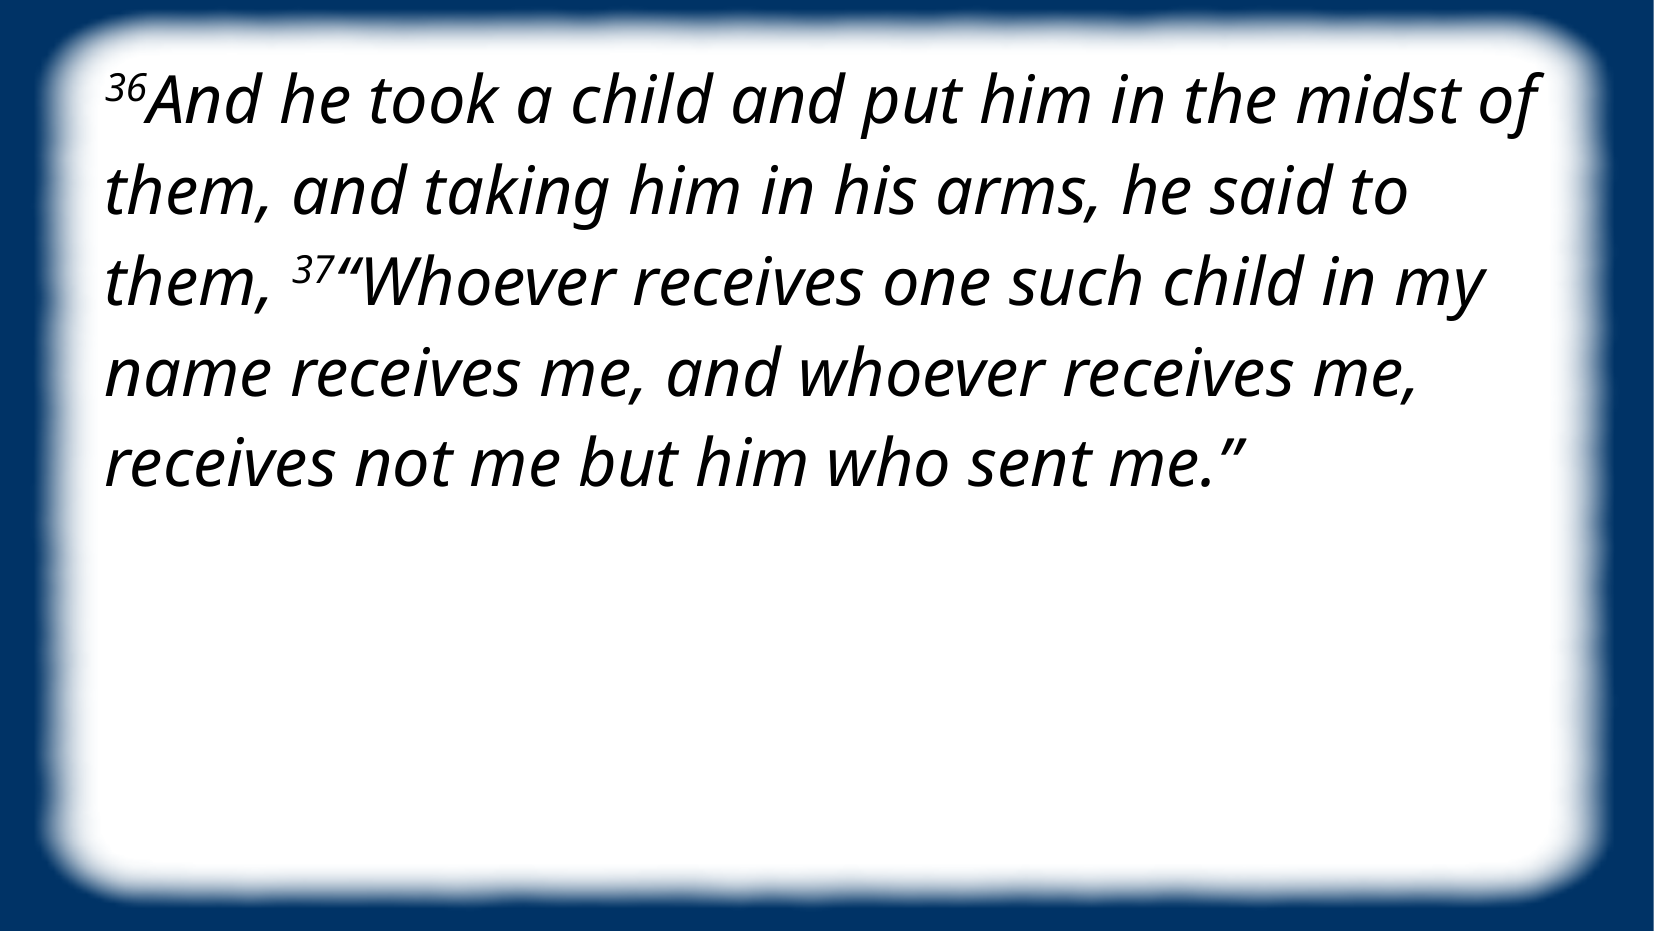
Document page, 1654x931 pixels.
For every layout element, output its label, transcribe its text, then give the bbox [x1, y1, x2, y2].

text_box 36And he took a child and put him in the midst of them, and taking him in his arms, he said to them, 37“Whoever receives one such child in my name receives me, and whoever receives me, receives not me but him who sent me.” [90, 45, 1576, 504]
picture [0, 0, 1654, 931]
